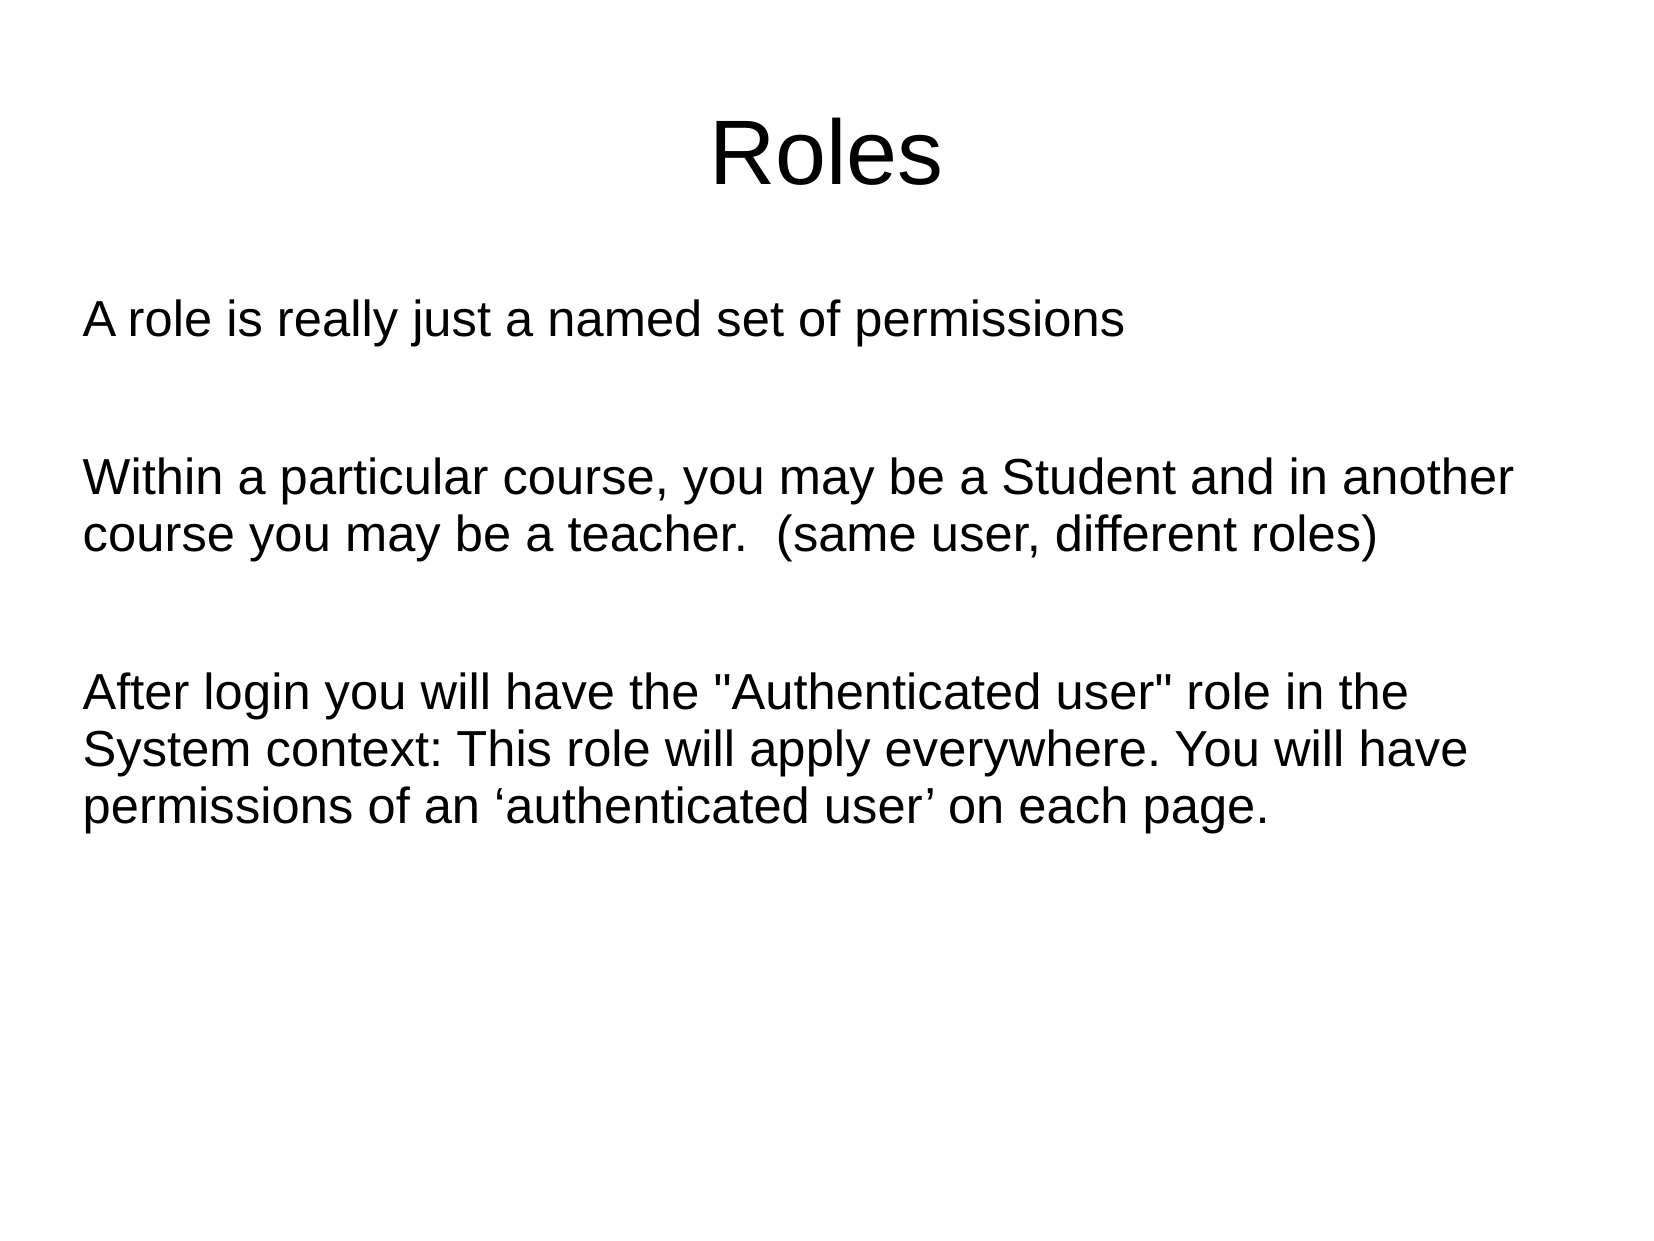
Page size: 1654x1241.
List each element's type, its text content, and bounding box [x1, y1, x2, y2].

list A role is really just a named set of permissions Within a particular course, you may be a Student and in another course you may be a teacher. (same user, different roles) After login you will have the "Authenticated user" role in the System context: This role will apply everywhere. You will have permissions of an ‘authenticated user’ on each page. [82, 290, 1571, 1010]
title Roles [82, 49, 1571, 257]
